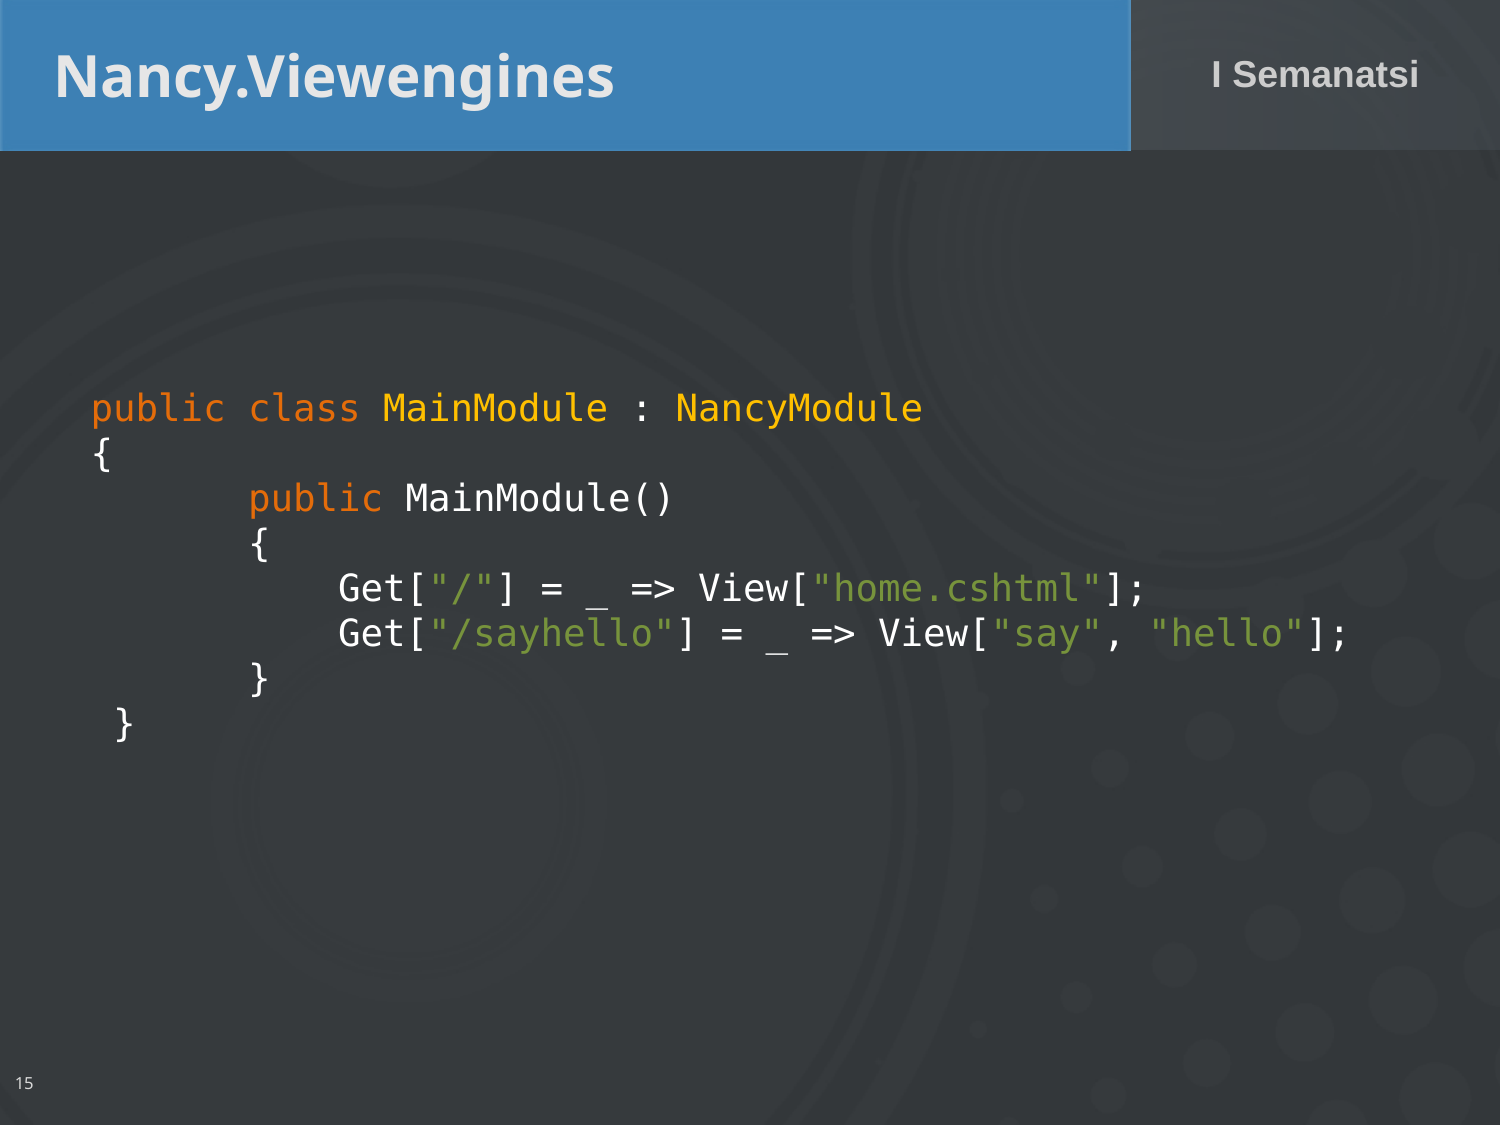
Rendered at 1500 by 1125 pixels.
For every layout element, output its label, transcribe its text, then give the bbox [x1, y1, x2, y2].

picture [0, 0, 1500, 1125]
list public class MainModule : NancyModule { public MainModule() { Get["/"] = _ => View["home.cshtml"]; Get["/sayhello"] = _ => View["say", "hello"]; } } [53, 196, 1447, 1016]
title Nancy.Viewengines [53, 0, 1128, 149]
